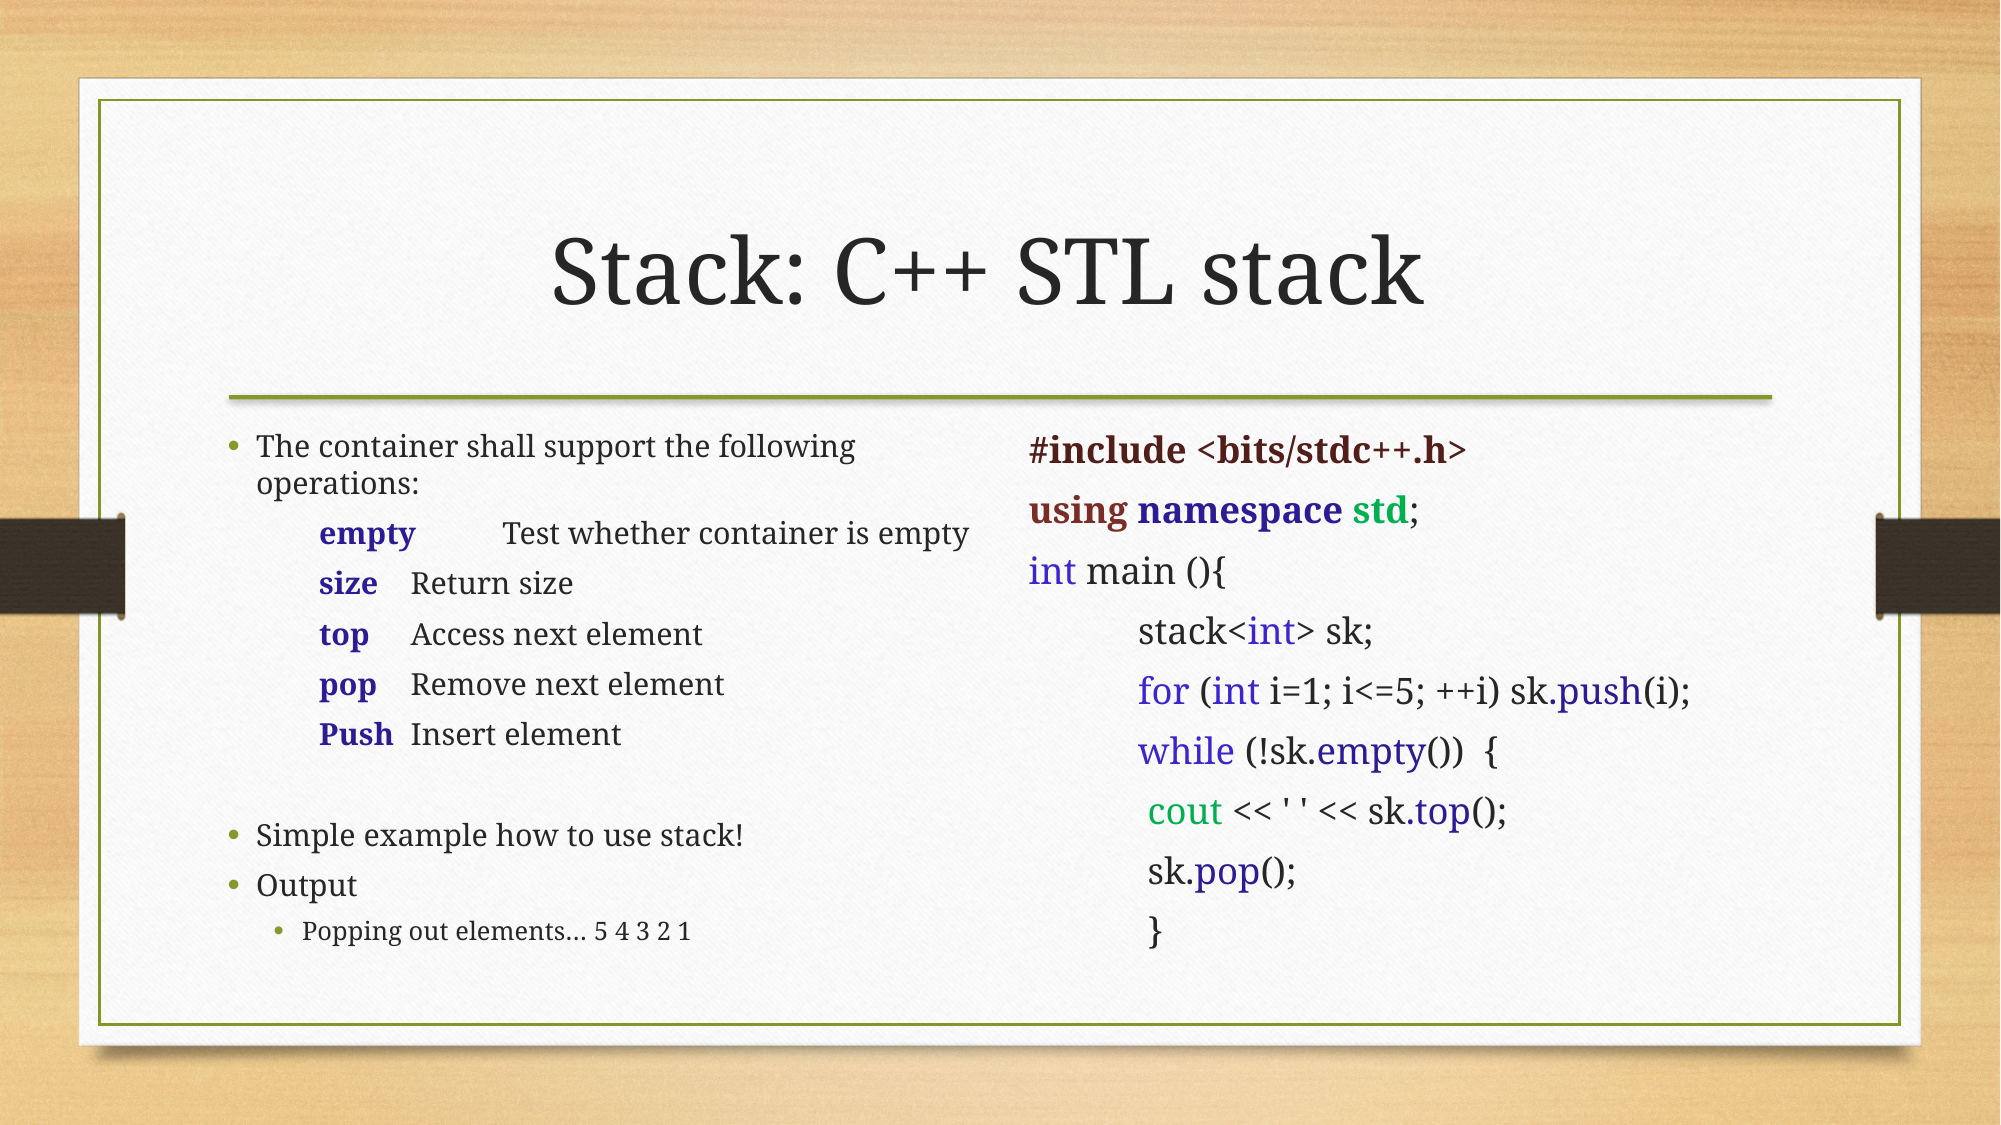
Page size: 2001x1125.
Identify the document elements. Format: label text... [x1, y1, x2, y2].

text_box #include <bits/stdc++.h> using namespace std; int main (){ stack<int> sk; for (int i=1; i<=5; ++i) sk.push(i); while (!sk.empty()) { cout << ' ' << sk.top(); sk.pop(); } [1013, 420, 1788, 963]
text_box The container shall support the following operations: empty Test whether container is empty size Return size top Access next element pop Remove next element Push Insert element Simple example how to use stack! Output Popping out elements… 5 4 3 2 1 [212, 420, 987, 963]
picture [0, 0, 2001, 1125]
text_box Stack: C++ STL stack [212, 161, 1788, 375]
